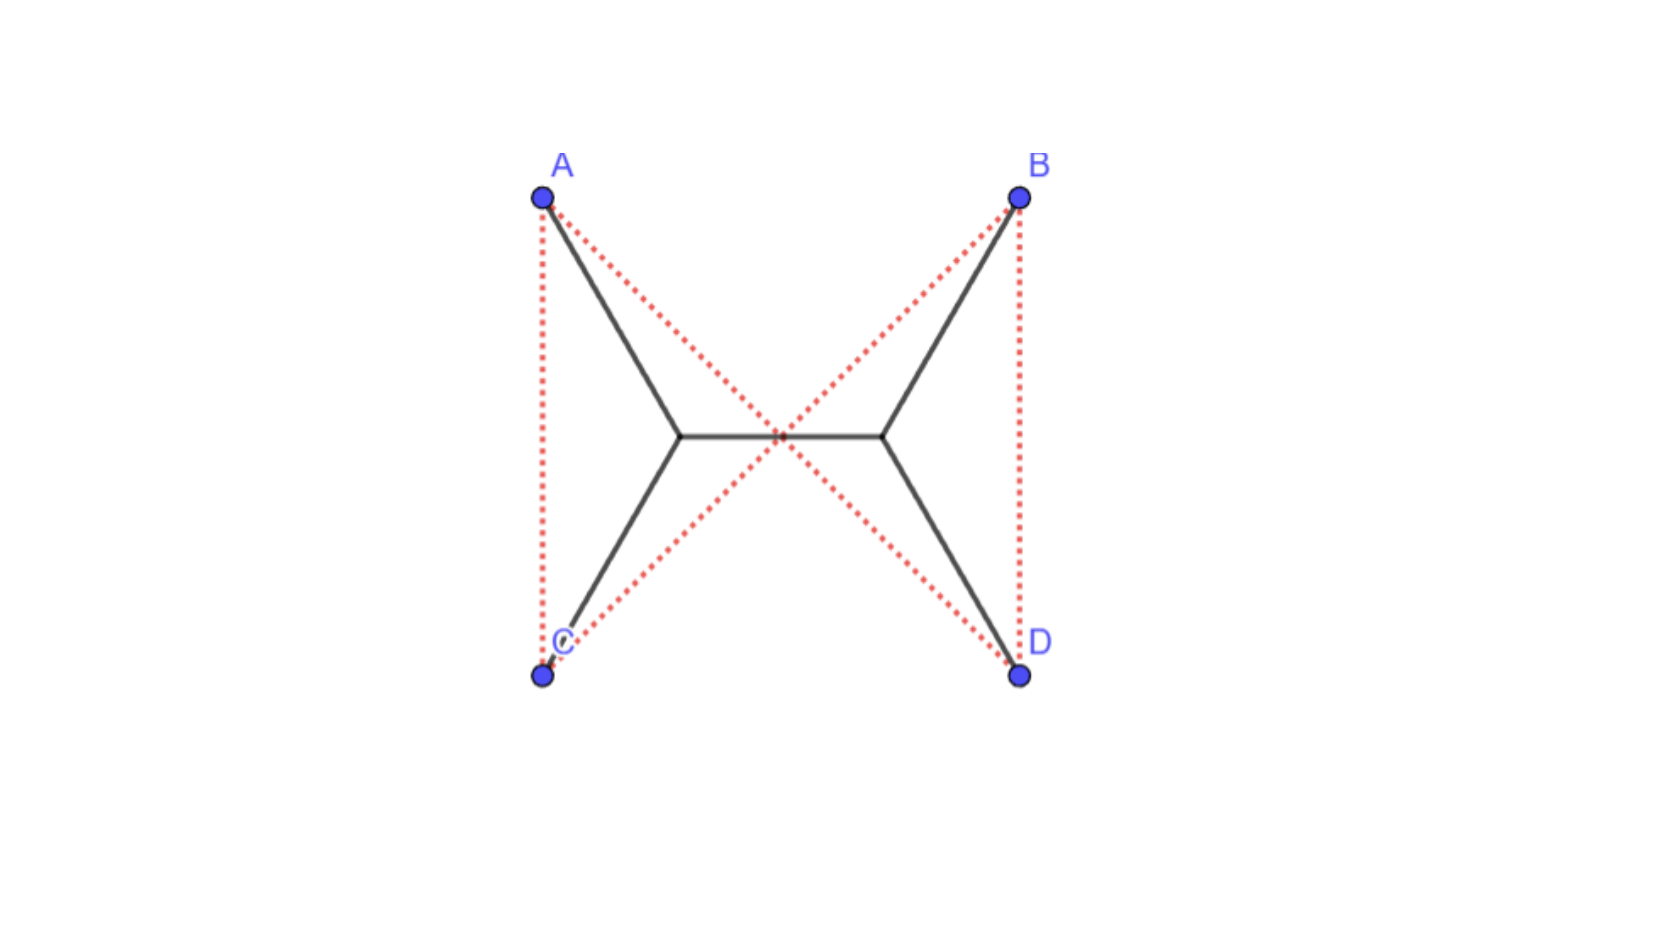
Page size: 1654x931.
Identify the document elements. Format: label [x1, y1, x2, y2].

picture [487, 153, 1089, 713]
